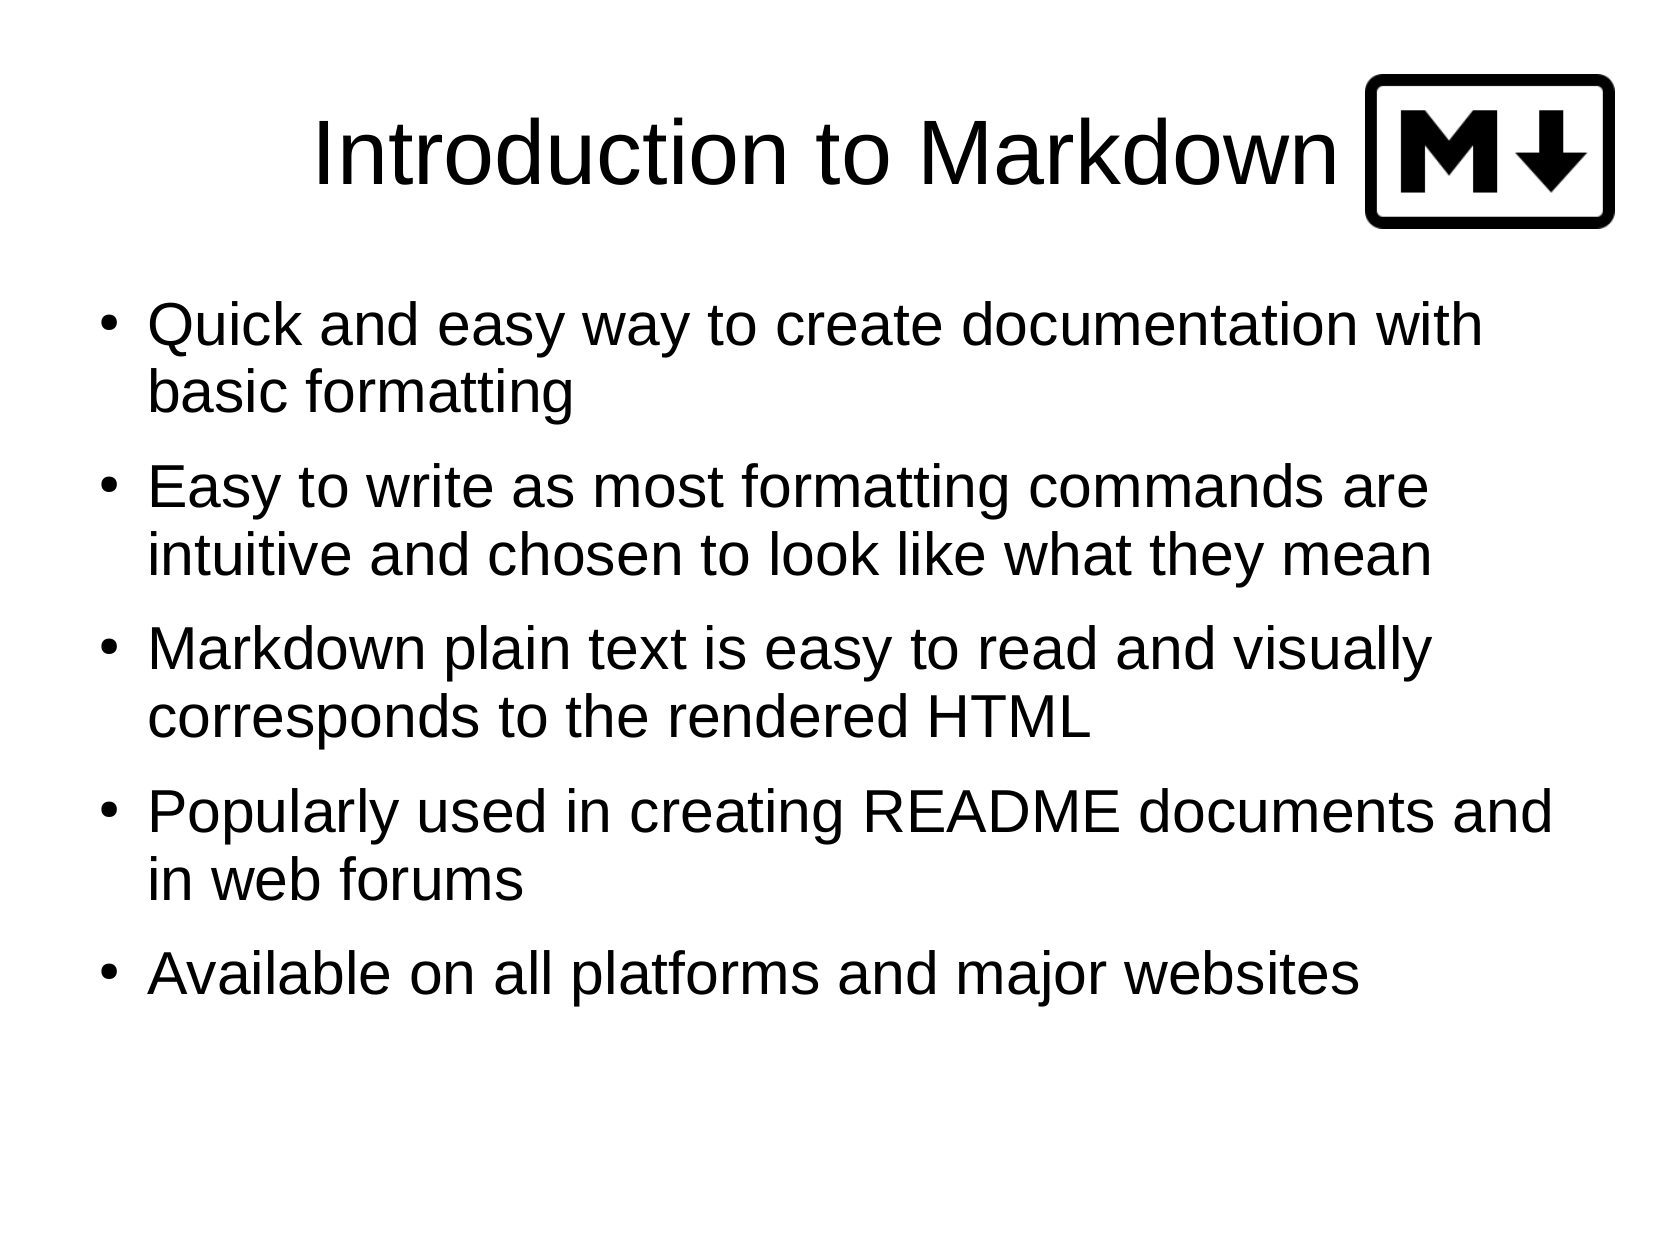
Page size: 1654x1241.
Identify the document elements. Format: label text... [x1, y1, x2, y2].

picture [1365, 74, 1615, 229]
title Introduction to Markdown [82, 49, 1571, 257]
list Quick and easy way to create documentation with basic formatting Easy to write as most formatting commands are intuitive and chosen to look like what they mean Markdown plain text is easy to read and visually corresponds to the rendered HTML Popularly used in creating README documents and in web forums Available on all platforms and major websites [82, 290, 1571, 1010]
